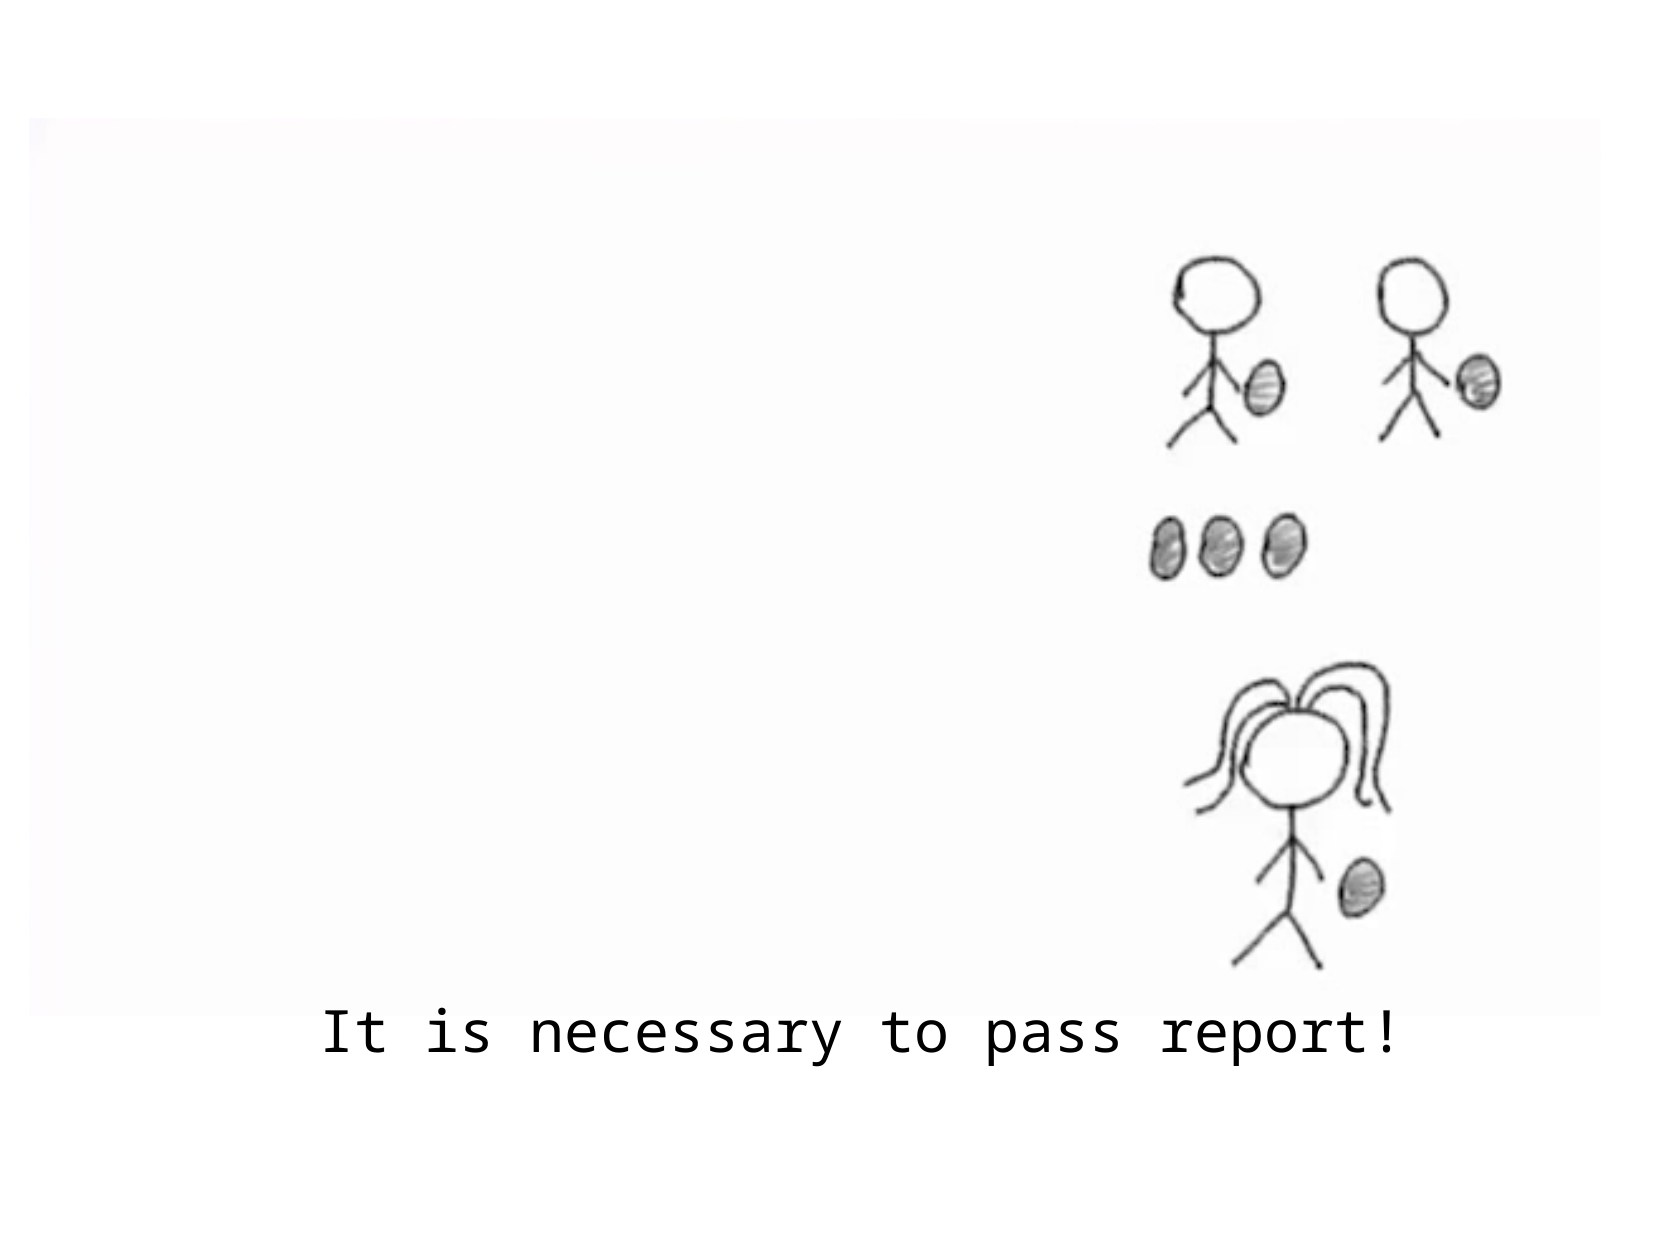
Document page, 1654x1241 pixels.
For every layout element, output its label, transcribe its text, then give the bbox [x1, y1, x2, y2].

title It is necessary to pass report! [118, 926, 1607, 1134]
picture [29, 118, 1601, 1016]
